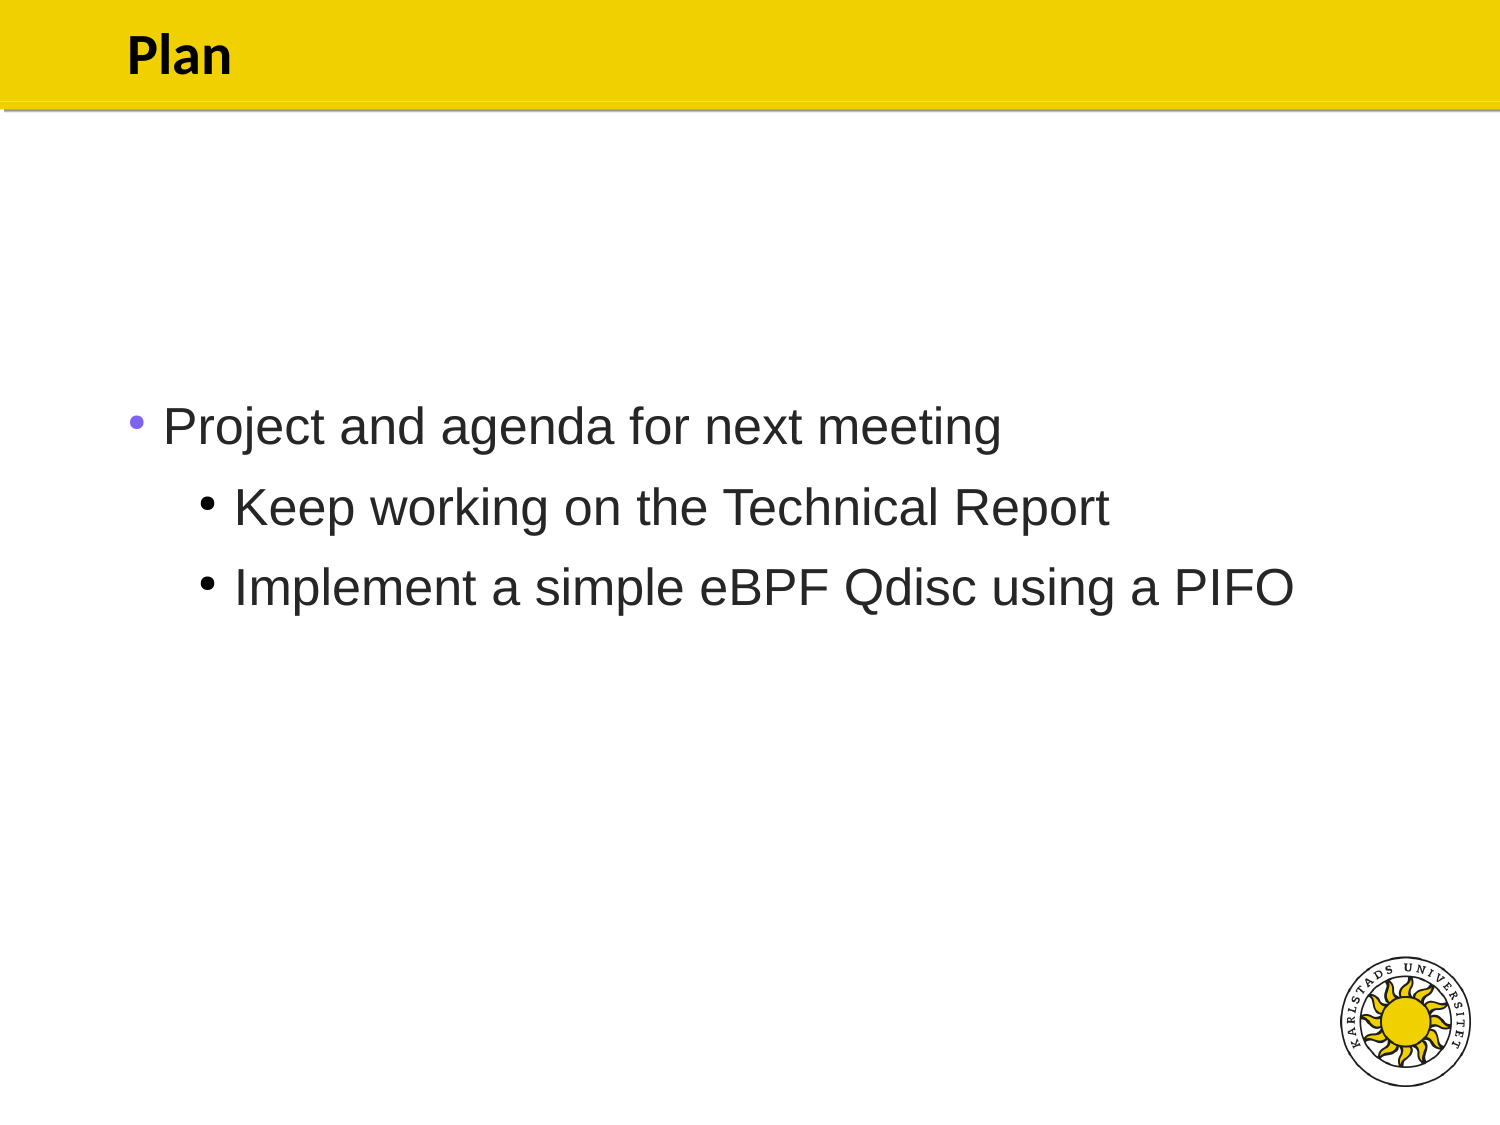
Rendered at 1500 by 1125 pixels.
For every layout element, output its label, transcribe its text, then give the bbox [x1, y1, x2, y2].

title Plan [112, 0, 1388, 102]
list Project and agenda for next meeting Keep working on the Technical Report Implement a simple eBPF Qdisc using a PIFO [112, 166, 1441, 970]
picture [1340, 948, 1471, 1095]
